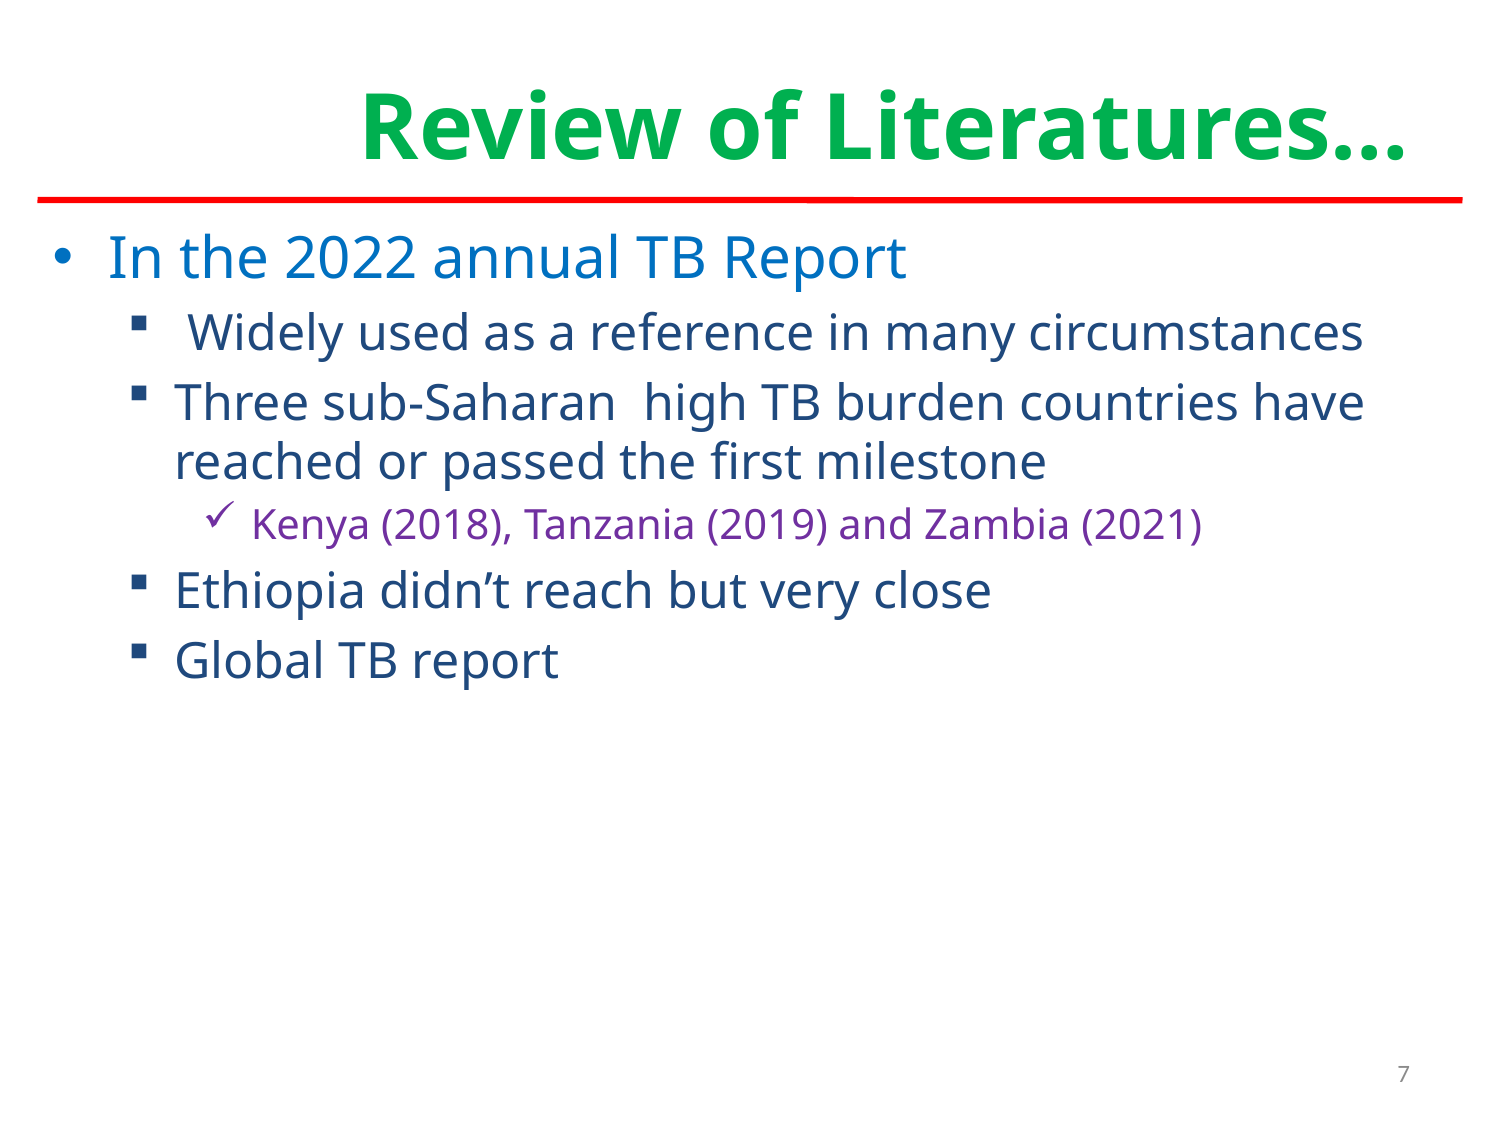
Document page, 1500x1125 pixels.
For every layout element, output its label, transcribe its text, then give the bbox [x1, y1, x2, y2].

title Review of Literatures… [37, 45, 1425, 200]
list In the 2022 annual TB Report Widely used as a reference in many circumstances Three sub-Saharan high TB burden countries have reached or passed the first milestone Kenya (2018), Tanzania (2019) and Zambia (2021) Ethiopia didn’t reach but very close Global TB report [37, 212, 1463, 1038]
